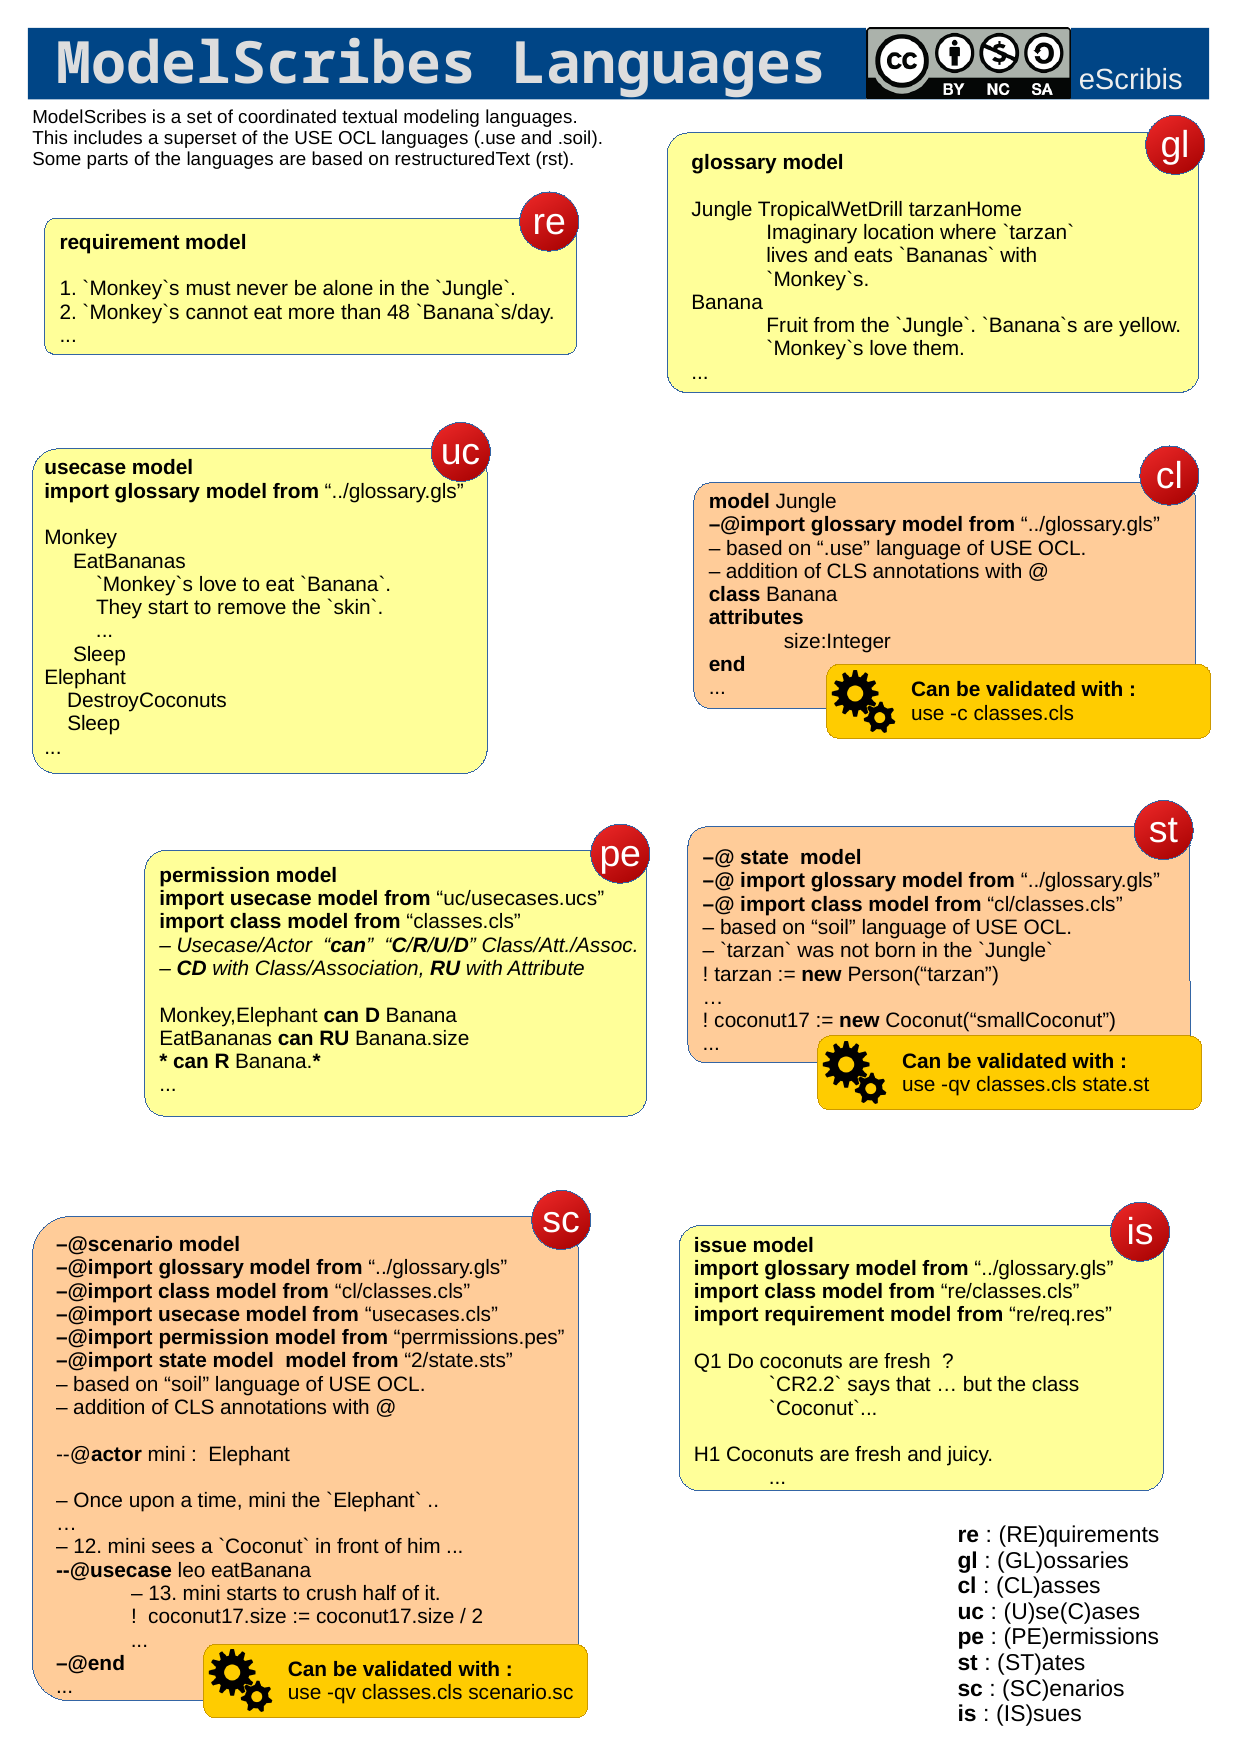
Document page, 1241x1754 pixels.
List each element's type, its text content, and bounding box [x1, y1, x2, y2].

text_box ModelScribes is a set of coordinated textual modeling languages. This includes a superset of the USE OCL languages (.use and .soil). Some parts of the languages are based on restructuredText (rst). [17, 98, 618, 177]
text_box sc [531, 1190, 591, 1250]
text_box Can be validated with : use -qv classes.cls scenario.sc [278, 1650, 603, 1712]
text_box [901, 664, 1209, 670]
text_box pe [590, 824, 650, 884]
text_box eScribis [1052, 56, 1209, 104]
text_box [46, 1216, 532, 1225]
text_box [32, 1230, 41, 1687]
text_box –@ state model –@ import glossary model from “../glossary.gls” –@ import class model from “cl/classes.cls” – based on “soil” language of USE OCL. – `tarzan` was not born in the `Jungle` ! tarzan := new Person(“tarzan”) … ! coconut17 := new Coconut(“smallCoconut”) ... [687, 838, 1205, 1087]
text_box [46, 218, 519, 223]
picture [817, 1035, 892, 1110]
picture [203, 1643, 278, 1718]
text_box [689, 826, 1134, 838]
text_box Can be validated with : use -qv classes.cls state.st [892, 1042, 1217, 1104]
text_box is [1110, 1202, 1170, 1262]
text_box gl [1145, 115, 1205, 175]
text_box glossary model Jungle TropicalWetDrill tarzanHome Imaginary location where `tarzan` lives and eats `Bananas` with `Monkey`s. Banana Fruit from the `Jungle`. `Banana`s are yellow. `Monkey`s love them. ... [676, 143, 1223, 393]
text_box re : (RE)quirements gl : (GL)ossaries cl : (CL)asses uc : (U)se(C)ases pe : (PE)ermissions st : (ST)ates sc : (SC)enarios is : (IS)sues [942, 1514, 1182, 1734]
picture [826, 664, 901, 739]
text_box [278, 1712, 586, 1718]
text_box usecase model import glossary model from “../glossary.gls” Monkey EatBananas `Monkey`s love to eat `Banana`. They start to remove the `skin`. ... Sleep Elephant DestroyCoconuts Sleep ... [29, 448, 502, 767]
text_box [842, 27, 1052, 100]
text_box [278, 1644, 586, 1650]
text_box uc [431, 422, 491, 482]
text_box [667, 132, 1148, 389]
text_box model Jungle –@import glossary model from “../glossary.gls” – based on “.use” language of USE OCL. – addition of CLS annotations with @ class Banana attributes size:Integer end ... [693, 482, 1211, 733]
text_box requirement model 1. `Monkey`s must never be alone in the `Jungle`. 2. `Monkey`s cannot eat more than 48 `Banana`s/day. ... [44, 223, 591, 355]
text_box [892, 1104, 1200, 1110]
text_box re [519, 191, 579, 252]
text_box permission model import usecase model from “uc/usecases.ucs” import class model from “classes.cls” – Usecase/Actor “can” “C/R/U/D” Class/Att./Assoc. – CD with Class/Association, RU with Attribute Monkey,Elephant can D Banana EatBananas can RU Banana.size * can R Banana.* ... [144, 856, 662, 1151]
text_box –@scenario model –@import glossary model from “../glossary.gls” –@import class model from “cl/classes.cls” –@import usecase model from “usecases.cls” –@import permission model from “perrmissions.pes” –@import state model model from “2/state.sts” – based on “soil” language of USE OCL. – addition of CLS annotations with @ --@actor mini : Elephant – Once upon a time, mini the `Elephant` .. … – 12. mini sees a `Coconut` in front of him ... --@usecase leo eatBanana – 13. mini starts to crush half of it. ! coconut17.size := coconut17.size / 2 ... –@end ... [41, 1225, 618, 1706]
text_box [1071, 27, 1210, 100]
text_box [40, 767, 479, 774]
text_box cl [1139, 445, 1199, 506]
text_box Can be validated with : use -c classes.cls [901, 670, 1241, 732]
text_box [151, 850, 590, 856]
text_box st [1134, 800, 1194, 860]
text_box [901, 732, 1210, 739]
text_box ModelScribes Languages [6, 17, 842, 103]
picture [866, 27, 1071, 99]
text_box [892, 1035, 1201, 1042]
text_box issue model import glossary model from “../glossary.gls” import class model from “re/classes.cls” import requirement model from “re/req.res” Q1 Do coconuts are fresh ? `CR2.2` says that … but the class `Coconut`... H1 Coconuts are fresh and juicy. ... [679, 1225, 1182, 1497]
